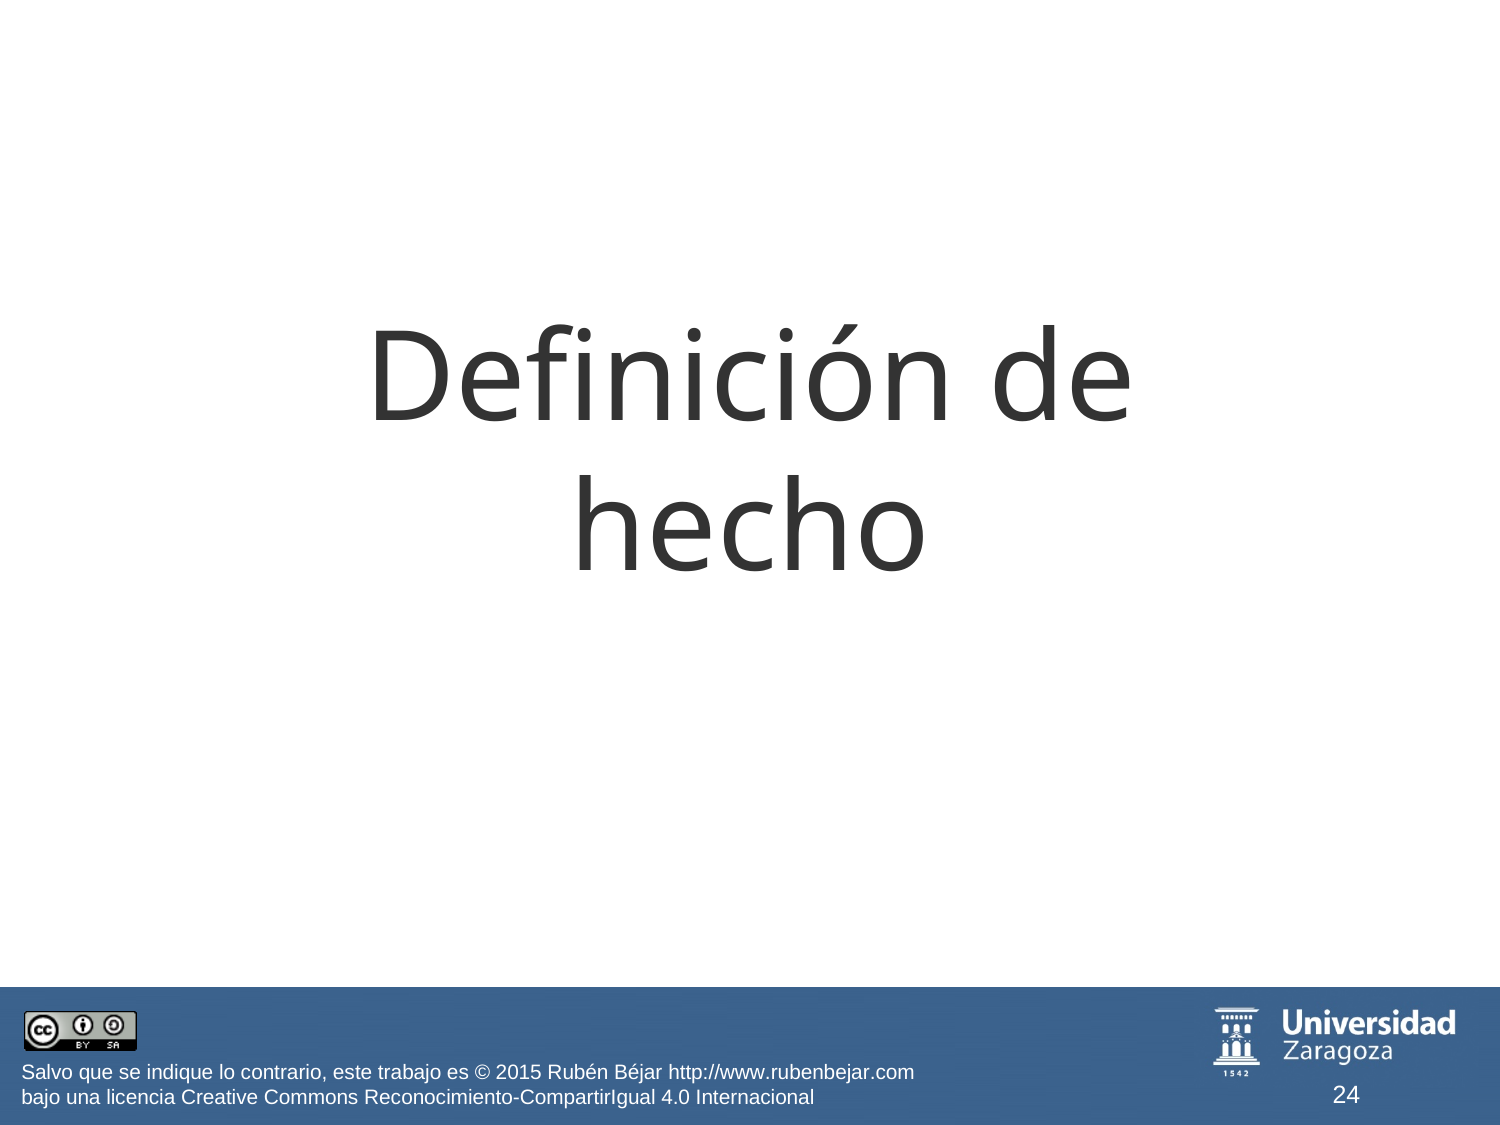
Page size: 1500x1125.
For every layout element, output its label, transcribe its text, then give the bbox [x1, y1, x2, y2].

picture [0, 987, 1500, 1125]
text_box Definición de hecho [169, 307, 1331, 585]
